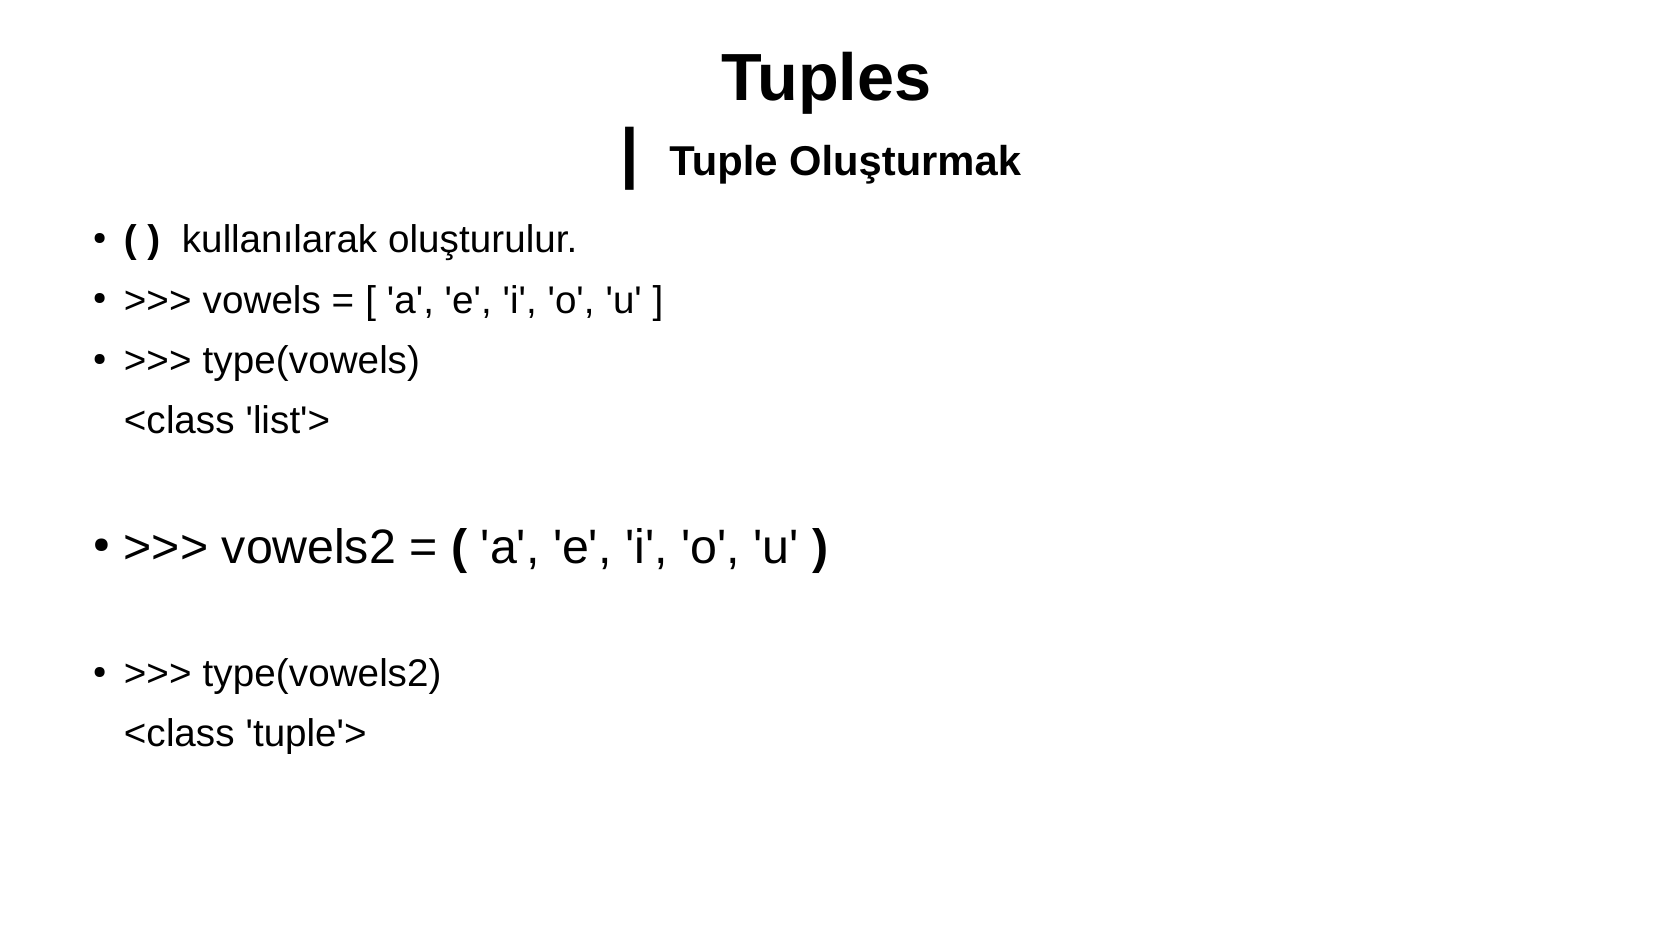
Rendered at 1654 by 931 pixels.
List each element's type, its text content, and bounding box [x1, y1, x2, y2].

list ( ) kullanılarak oluşturulur. >>> vowels = [ 'a', 'e', 'i', 'o', 'u' ] >>> type(vowels) <class 'list'> >>> vowels2 = ( 'a', 'e', 'i', 'o', 'u' ) >>> type(vowels2) <class 'tuple'> [82, 217, 1571, 758]
title Tuples | Tuple Oluşturmak [82, 37, 1571, 193]
